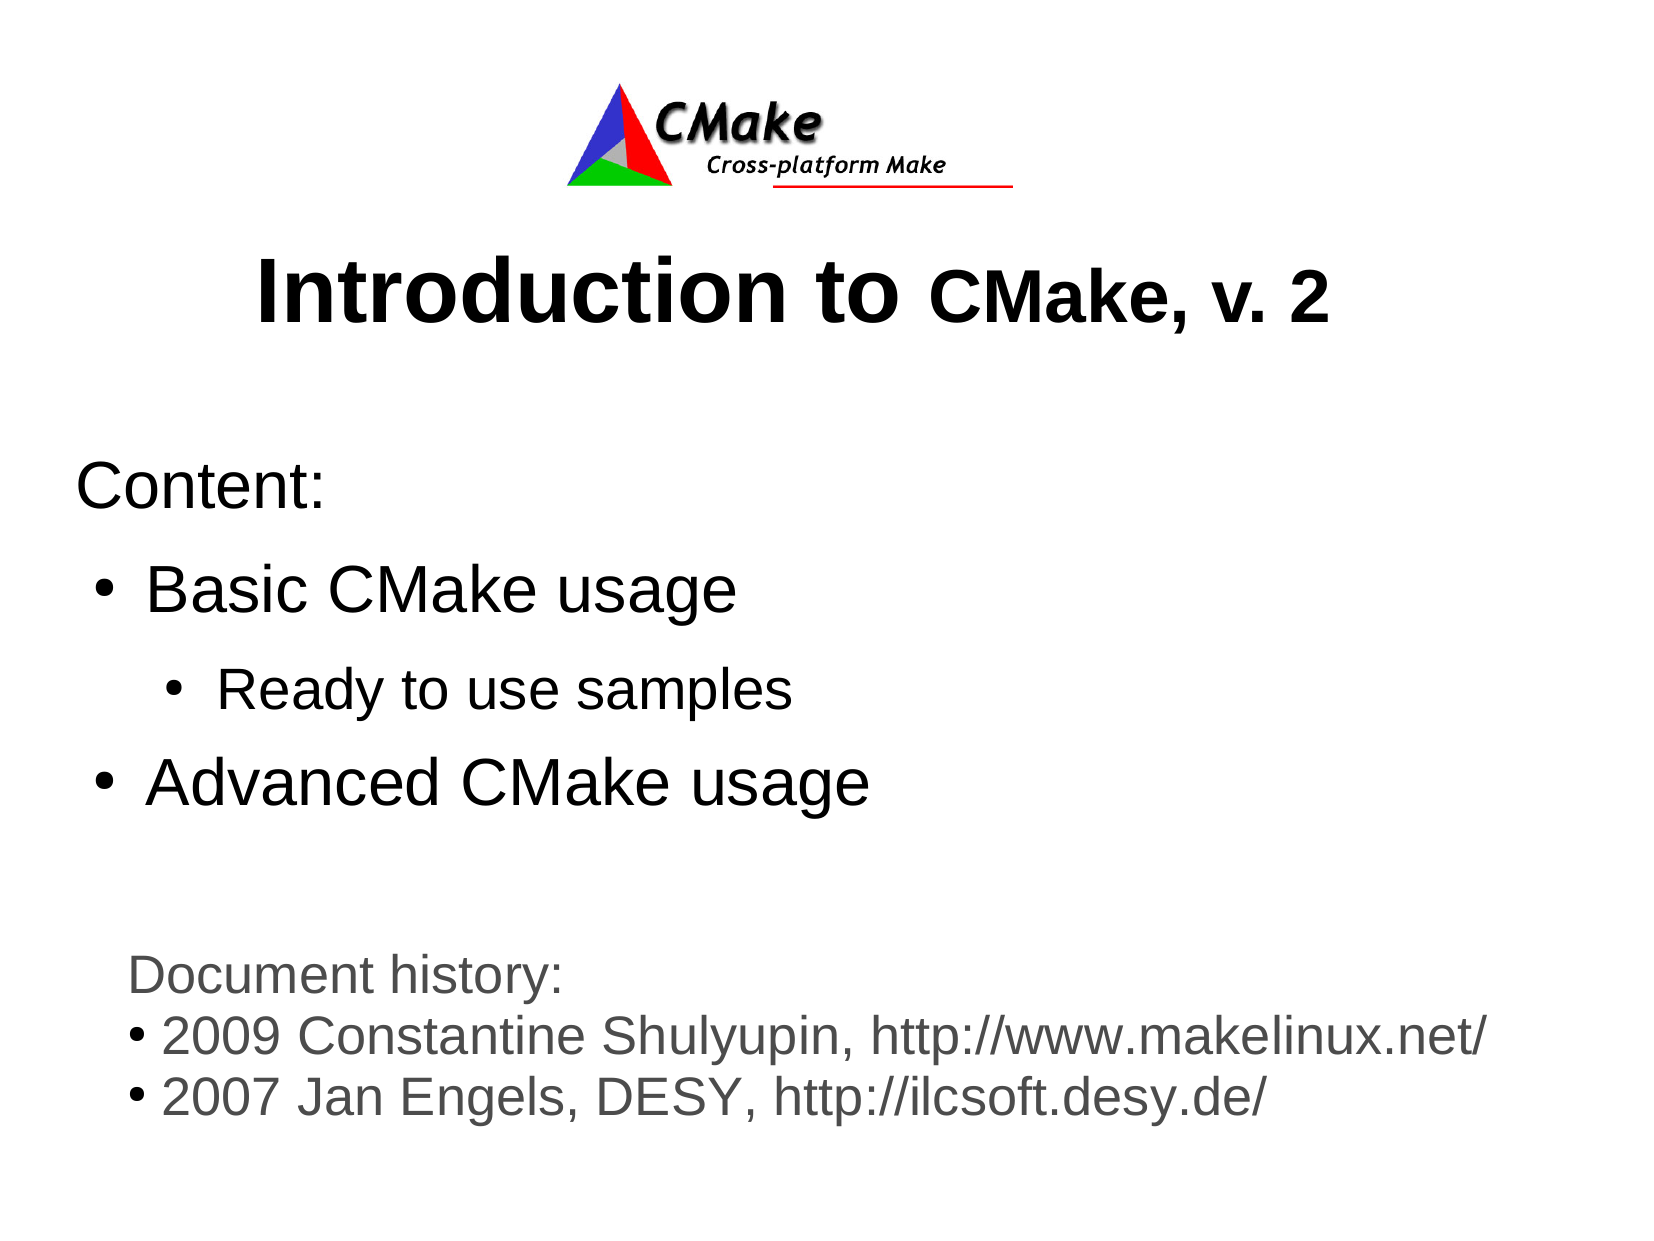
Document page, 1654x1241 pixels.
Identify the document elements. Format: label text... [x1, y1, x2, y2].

list Content: Basic CMake usage Ready to use samples Advanced CMake usage [75, 447, 1564, 823]
title Introduction to CMake, v. 2 [75, 187, 1538, 395]
text_box Document history: 2009 Constantine Shulyupin, http://www.makelinux.net/ 2007 Jan Engels, DESY, http://ilcsoft.desy.de/ [112, 937, 1576, 1163]
picture [562, 82, 1013, 188]
